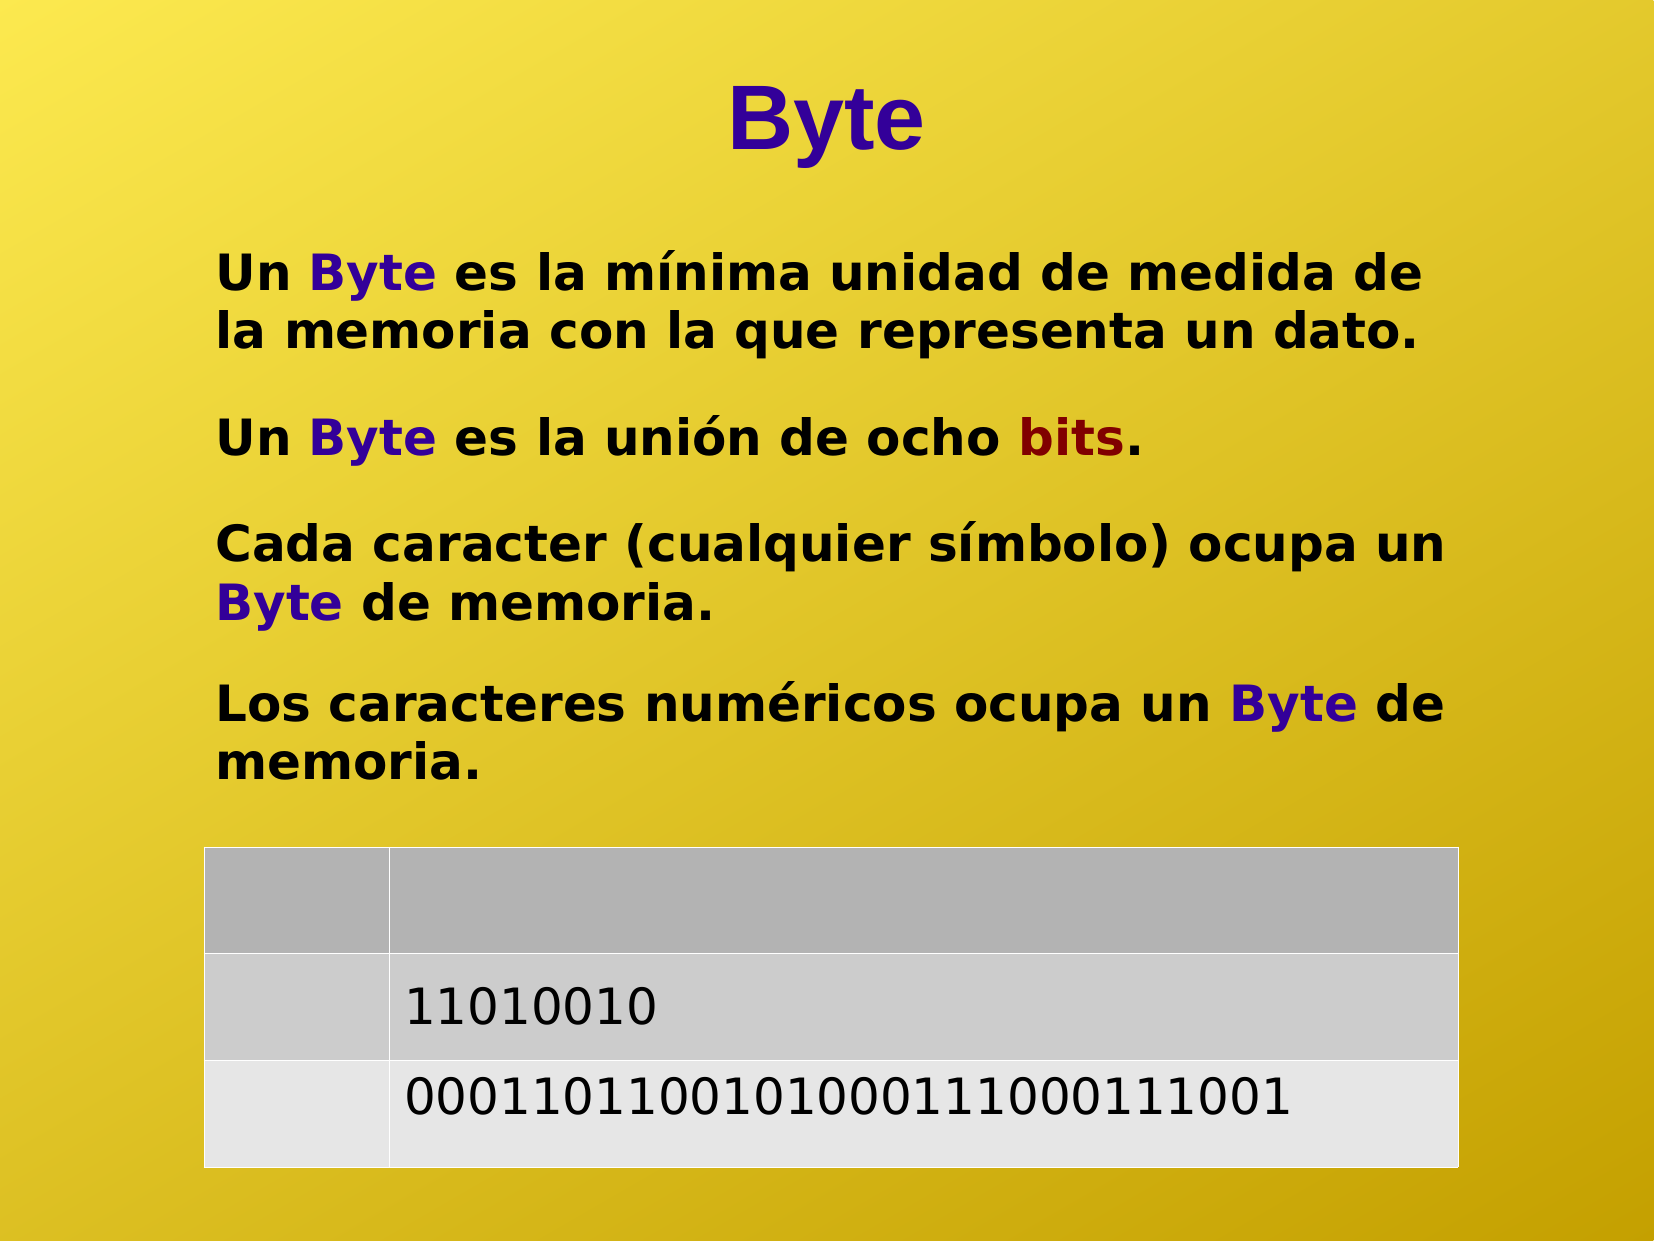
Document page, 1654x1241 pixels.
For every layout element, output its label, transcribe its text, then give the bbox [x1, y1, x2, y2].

table_header [205, 848, 389, 953]
table_cell 0001101100101000111000111001 [390, 1061, 1458, 1167]
table_cell [205, 954, 389, 1060]
text_box Un Byte es la unión de ocho bits. [200, 401, 1489, 475]
table_cell [205, 1061, 389, 1167]
title Byte [82, 13, 1571, 222]
text_box Un Byte es la mínima unidad de medida de la memoria con la que representa un dato. [200, 236, 1489, 368]
table_header [390, 848, 1458, 953]
text_box Cada caracter (cualquier símbolo) ocupa un Byte de memoria. [200, 507, 1489, 640]
table_cell 11010010 [390, 954, 1458, 1060]
text_box Los caracteres numéricos ocupa un Byte de memoria. [200, 667, 1489, 799]
